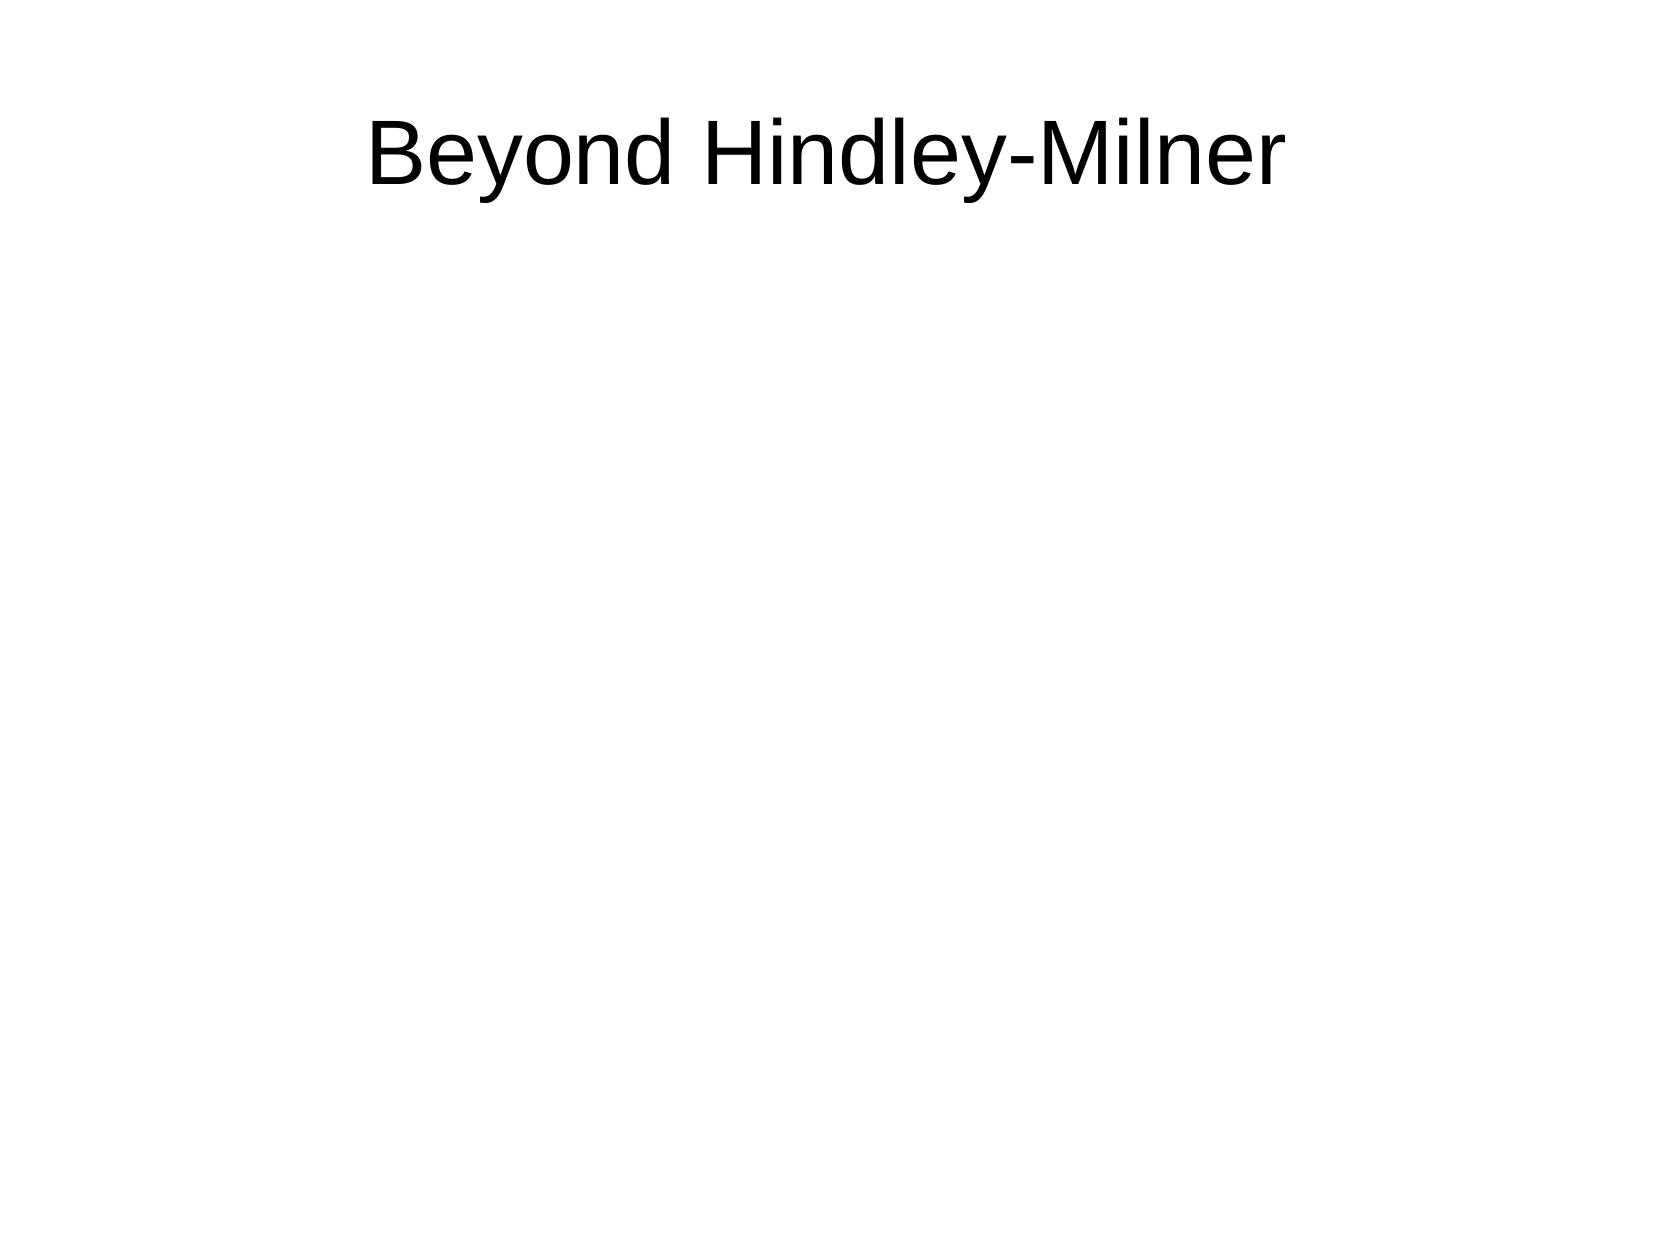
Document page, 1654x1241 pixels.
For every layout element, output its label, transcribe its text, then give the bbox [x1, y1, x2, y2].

title Beyond Hindley-Milner [82, 49, 1571, 257]
